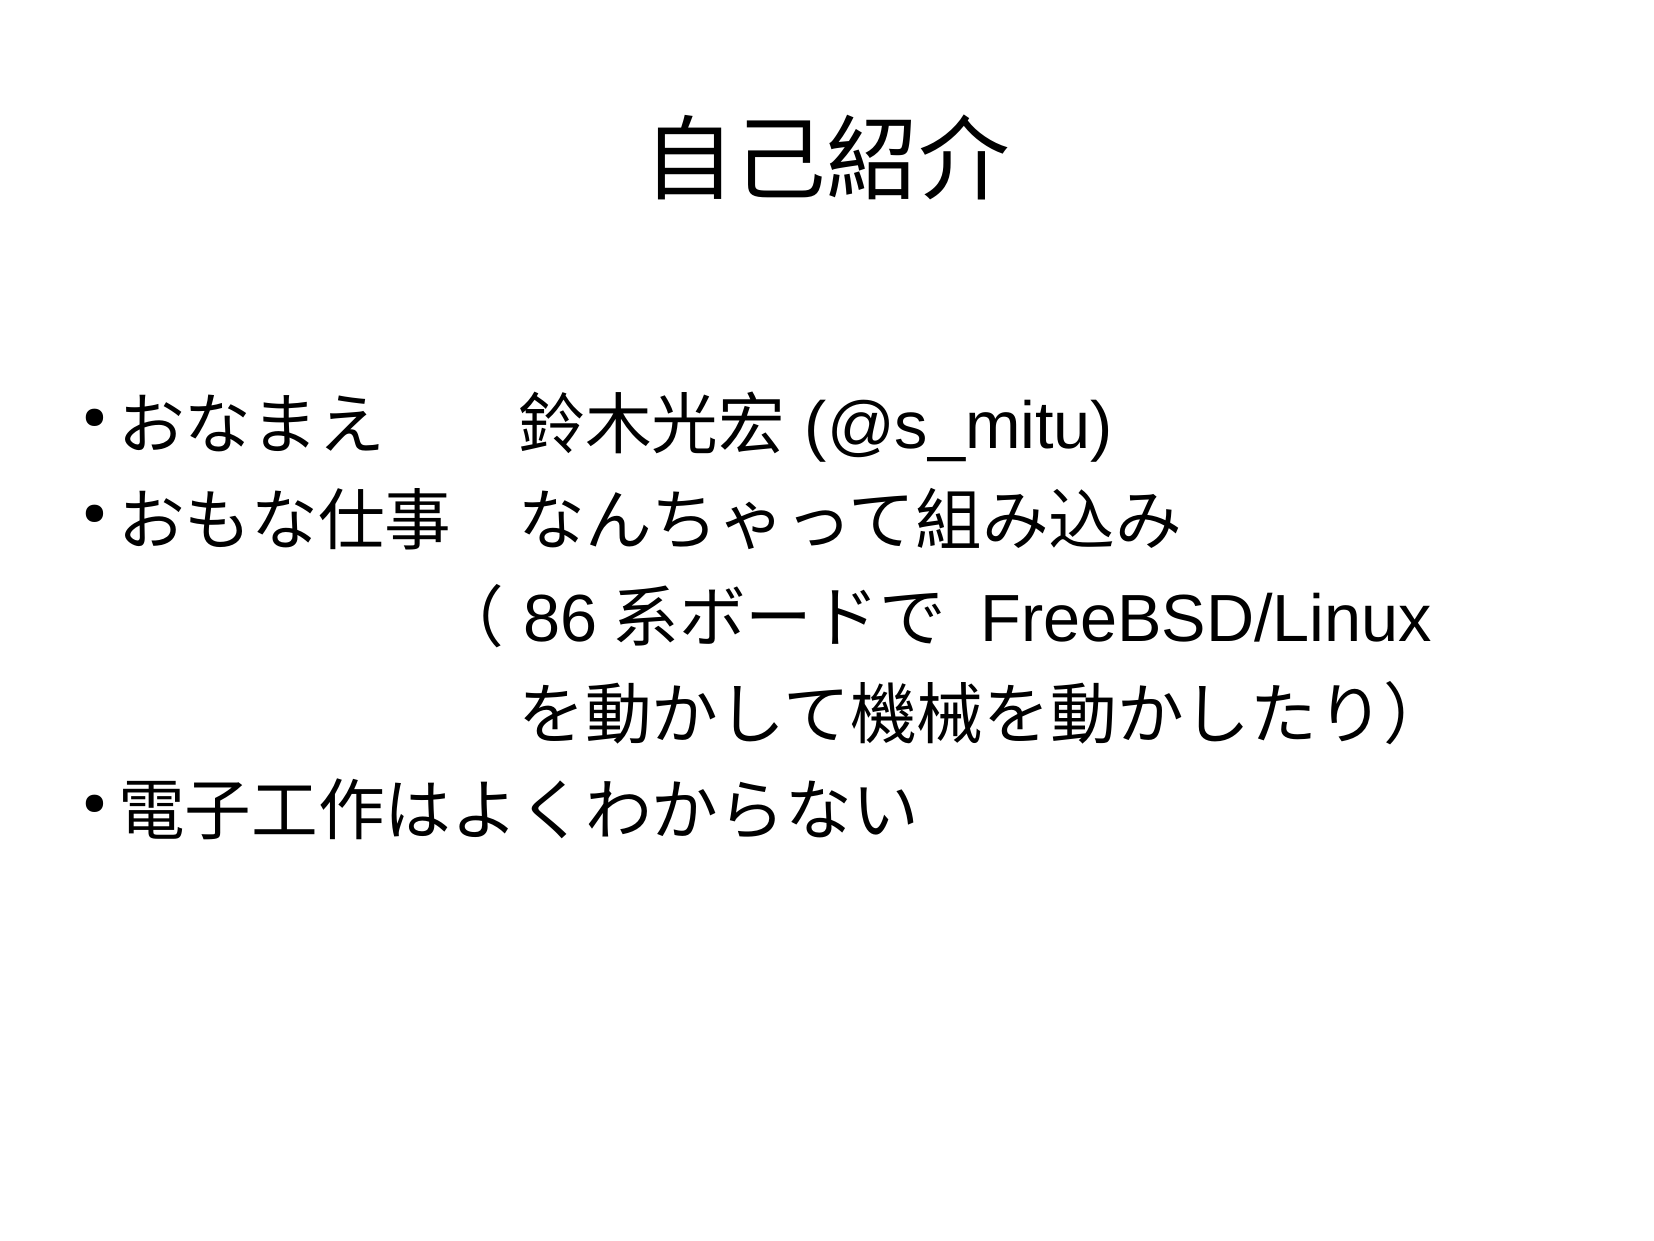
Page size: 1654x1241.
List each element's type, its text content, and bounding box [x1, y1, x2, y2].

subtitle おなまえ 鈴木光宏(@s_mitu) おもな仕事 なんちゃって組み込み （86系ボードで FreeBSD/Linux を動かして機械を動かしたり） 電子工作はよくわからない [82, 290, 1571, 1010]
title 自己紹介 [82, 49, 1571, 257]
